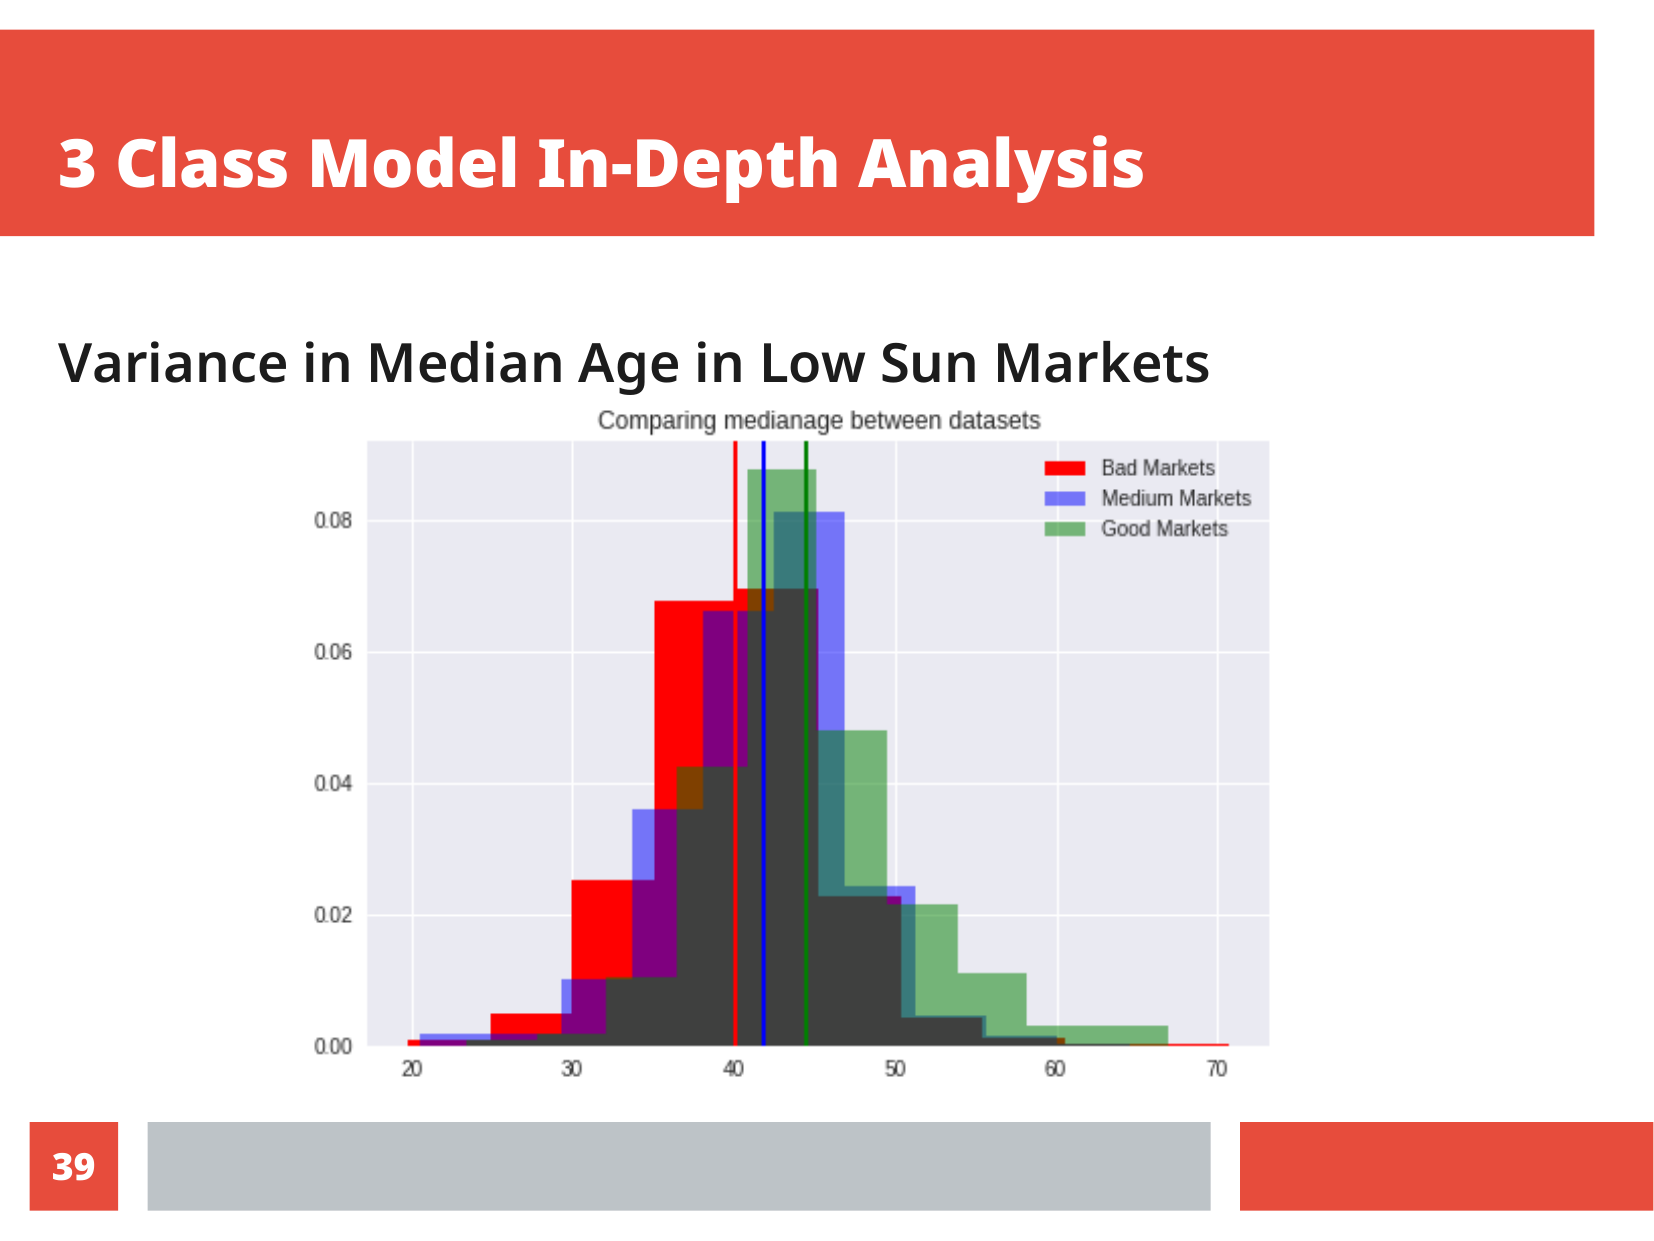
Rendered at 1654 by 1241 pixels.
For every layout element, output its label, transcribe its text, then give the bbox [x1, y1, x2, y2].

picture [299, 397, 1284, 1095]
title 3 Class Model In-Depth Analysis [59, 59, 1595, 207]
list Variance in Median Age in Low Sun Markets [59, 324, 1565, 1093]
